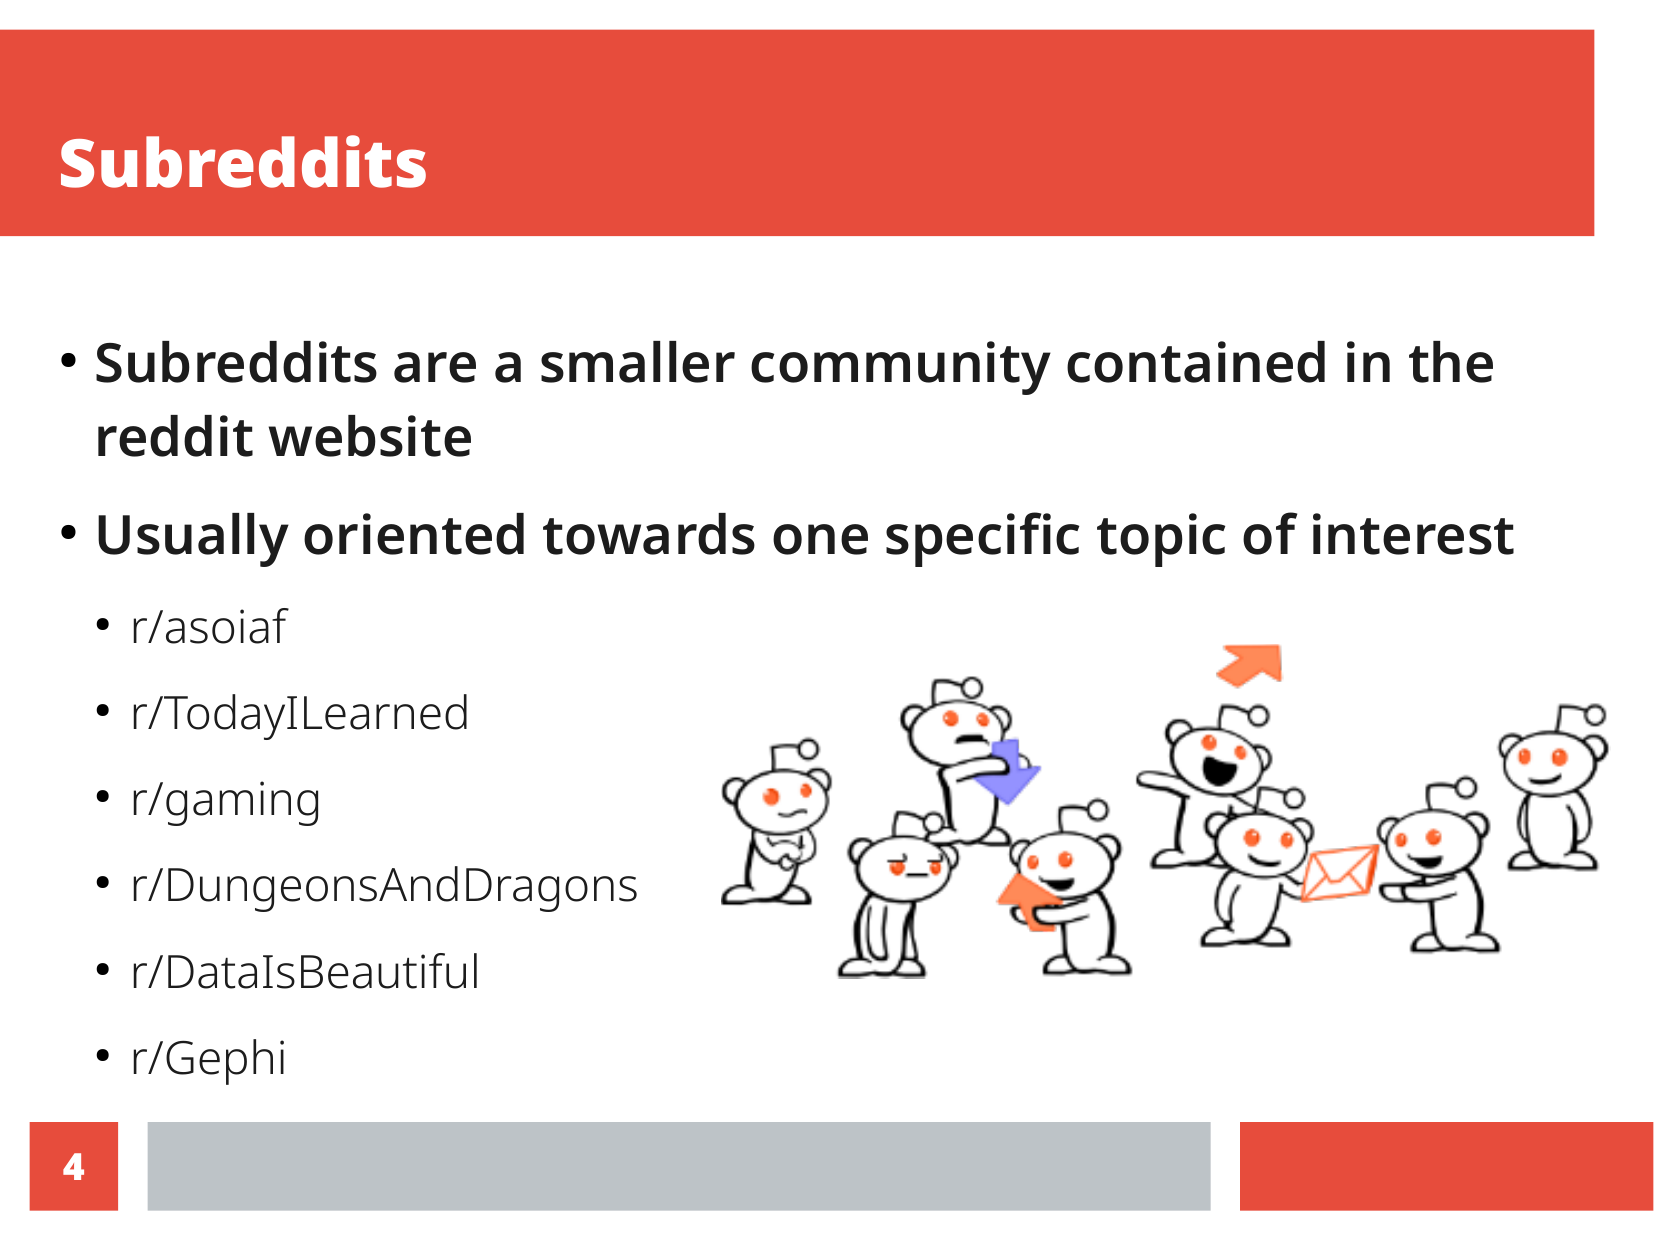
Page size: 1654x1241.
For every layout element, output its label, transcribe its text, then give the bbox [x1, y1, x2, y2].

list Subreddits are a smaller community contained in the reddit website Usually oriented towards one specific topic of interest r/asoiaf r/TodayILearned r/gaming r/DungeonsAndDragons r/DataIsBeautiful r/Gephi [59, 324, 1565, 1093]
picture [721, 644, 1611, 979]
title Subreddits [59, 59, 1595, 207]
